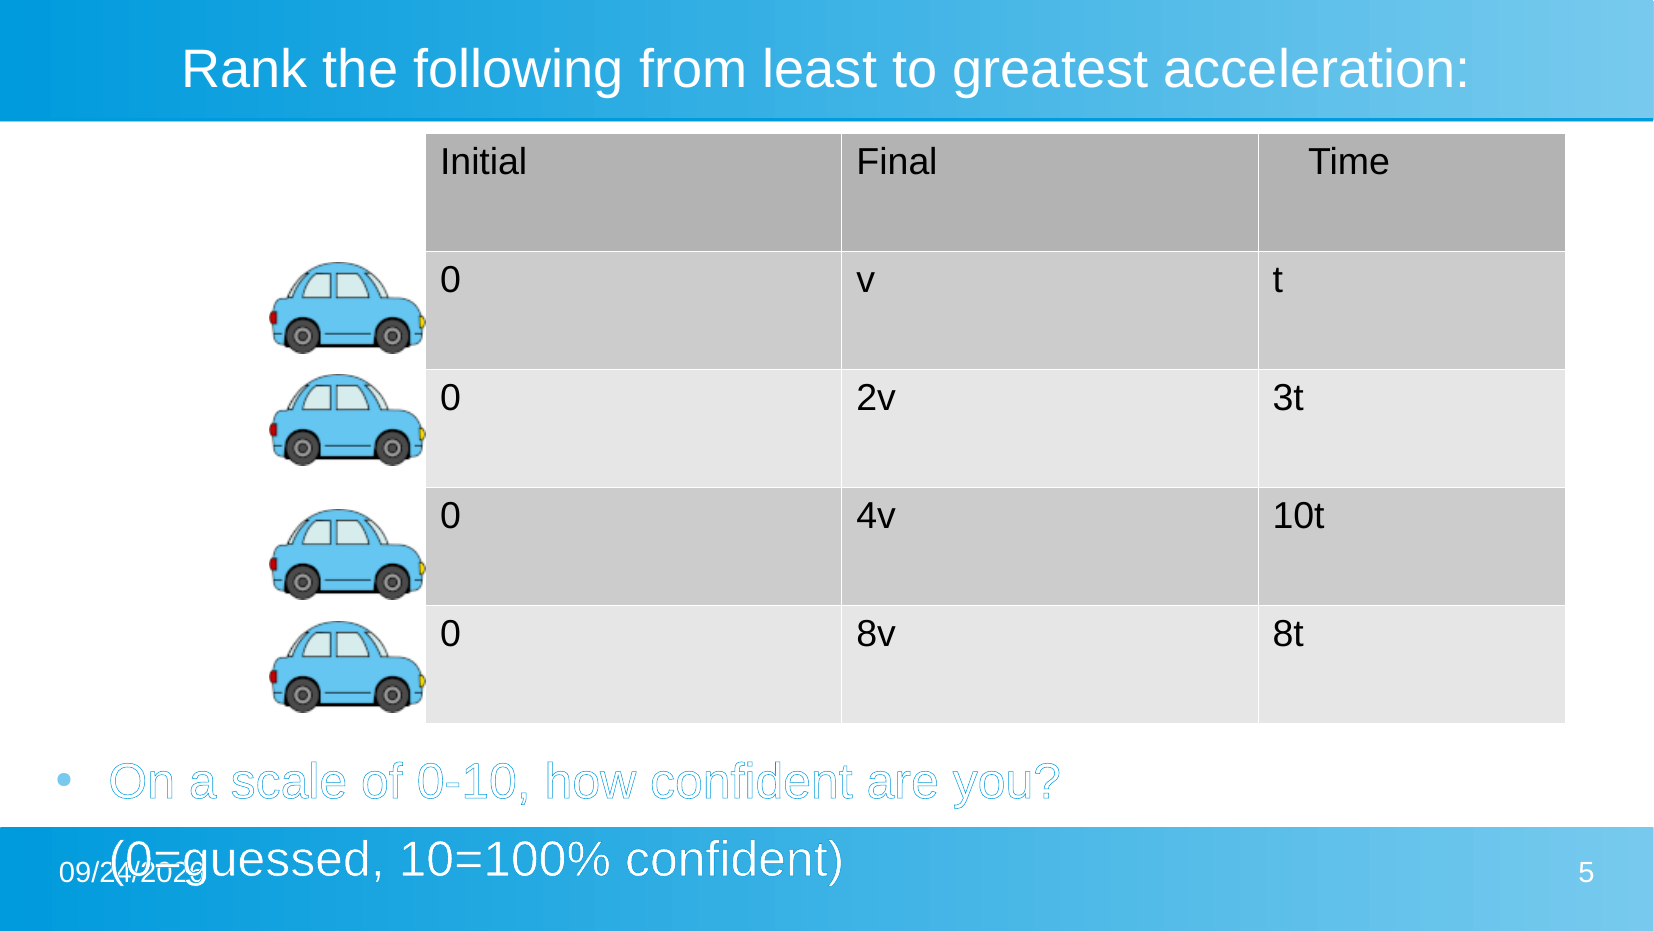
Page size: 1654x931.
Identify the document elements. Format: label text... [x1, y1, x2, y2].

table_cell t [1259, 252, 1565, 369]
table_cell 4v [842, 488, 1258, 605]
table_cell 0 [426, 252, 841, 369]
table_header Initial [426, 134, 841, 251]
table_cell 8v [842, 606, 1258, 723]
table_cell v [842, 252, 1258, 369]
table_cell 2v [842, 370, 1258, 487]
table_cell 8t [1259, 606, 1565, 723]
table_cell 0 [426, 606, 841, 723]
picture [269, 621, 426, 713]
table_header Final [842, 134, 1258, 251]
table_cell 10t [1259, 488, 1565, 605]
table_cell 0 [426, 370, 841, 487]
picture [269, 262, 426, 354]
table_header Time [1259, 134, 1565, 251]
table_cell 0 [426, 488, 841, 605]
picture [269, 374, 426, 466]
list On a scale of 0-10, how confident are you? (0=guessed, 10=100% confident) [37, 675, 1573, 931]
picture [269, 509, 426, 601]
table_cell 3t [1259, 370, 1565, 487]
title Rank the following from least to greatest acceleration: [59, 8, 1595, 130]
